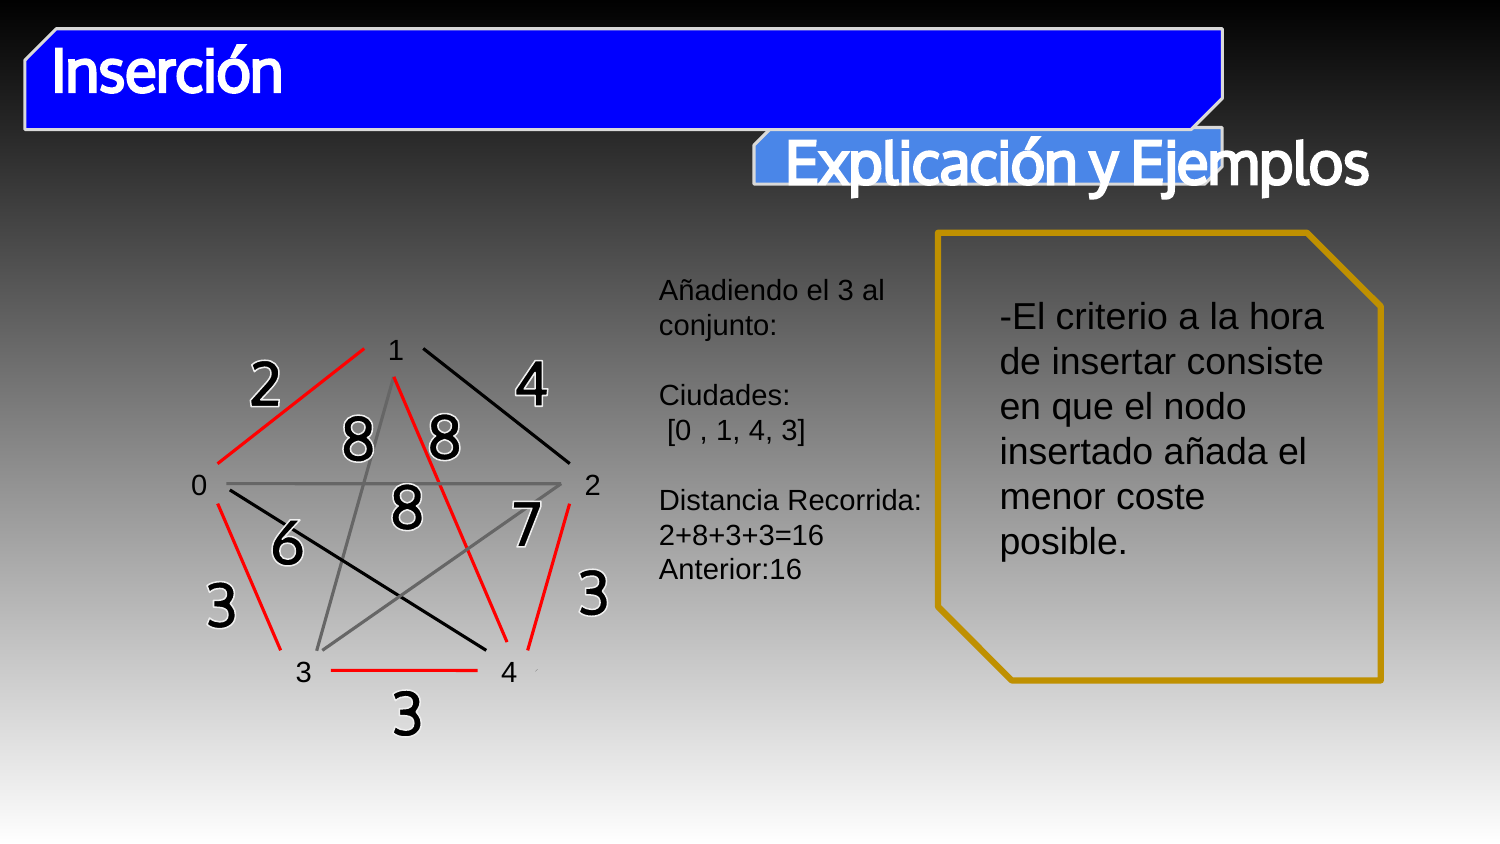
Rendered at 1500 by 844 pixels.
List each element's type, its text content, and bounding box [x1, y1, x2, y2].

text_box [515, 360, 548, 407]
text_box [579, 569, 608, 617]
text_box [272, 519, 304, 566]
text_box [392, 689, 422, 738]
text_box [1344, 150, 1369, 186]
text_box -El criterio a la hora de insertar consiste en que el nodo insertado añada el menor coste posible. [984, 277, 1343, 771]
text_box [342, 415, 374, 463]
text_box Añadiendo el 3 al conjunto: Ciudades: [0 , 1, 4, 3] Distancia Recorrida: 2+8+3+3=16 Anterior:16 [643, 256, 992, 657]
text_box [391, 483, 423, 531]
text_box [1261, 150, 1293, 199]
text_box [24, 28, 1258, 200]
text_box [1310, 150, 1343, 186]
text_box [1296, 139, 1310, 186]
text_box [512, 501, 541, 547]
text_box [429, 413, 460, 461]
text_box [250, 360, 280, 407]
text_box [206, 581, 236, 629]
